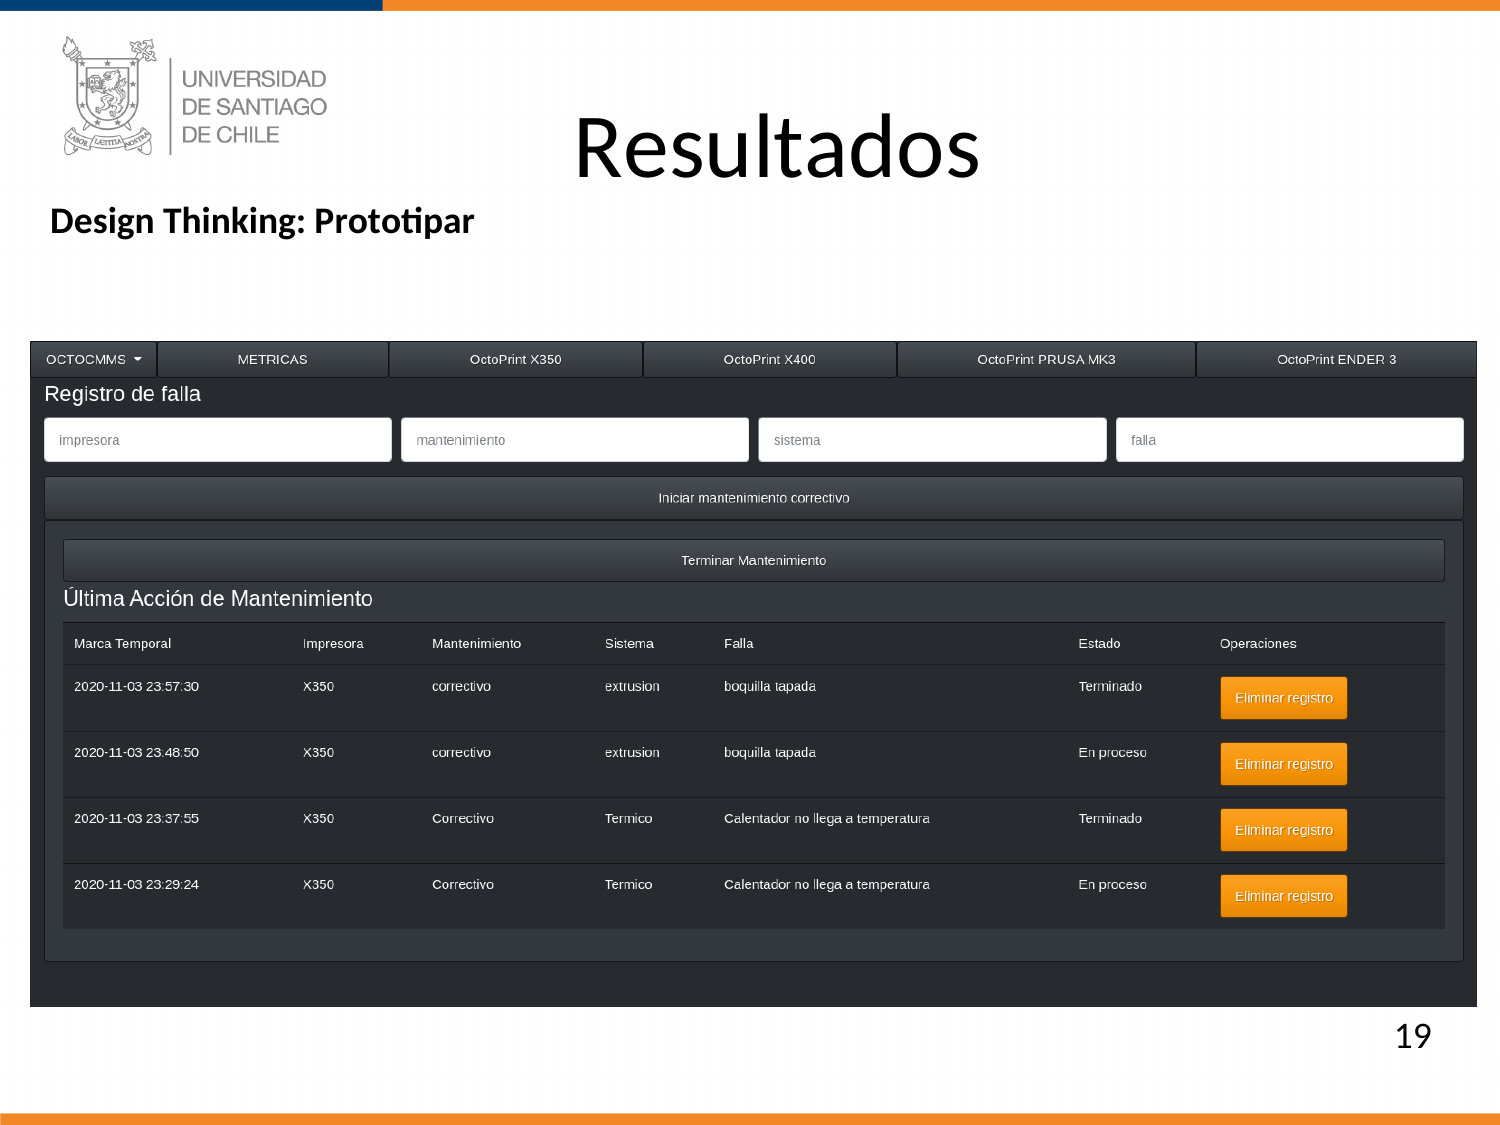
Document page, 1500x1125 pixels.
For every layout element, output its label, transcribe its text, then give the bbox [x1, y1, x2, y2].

text_box <número> [1379, 1003, 1500, 1064]
text_box Design Thinking: Prototipar [35, 188, 730, 339]
picture [0, 0, 1500, 1125]
title Resultados [102, 47, 1453, 235]
